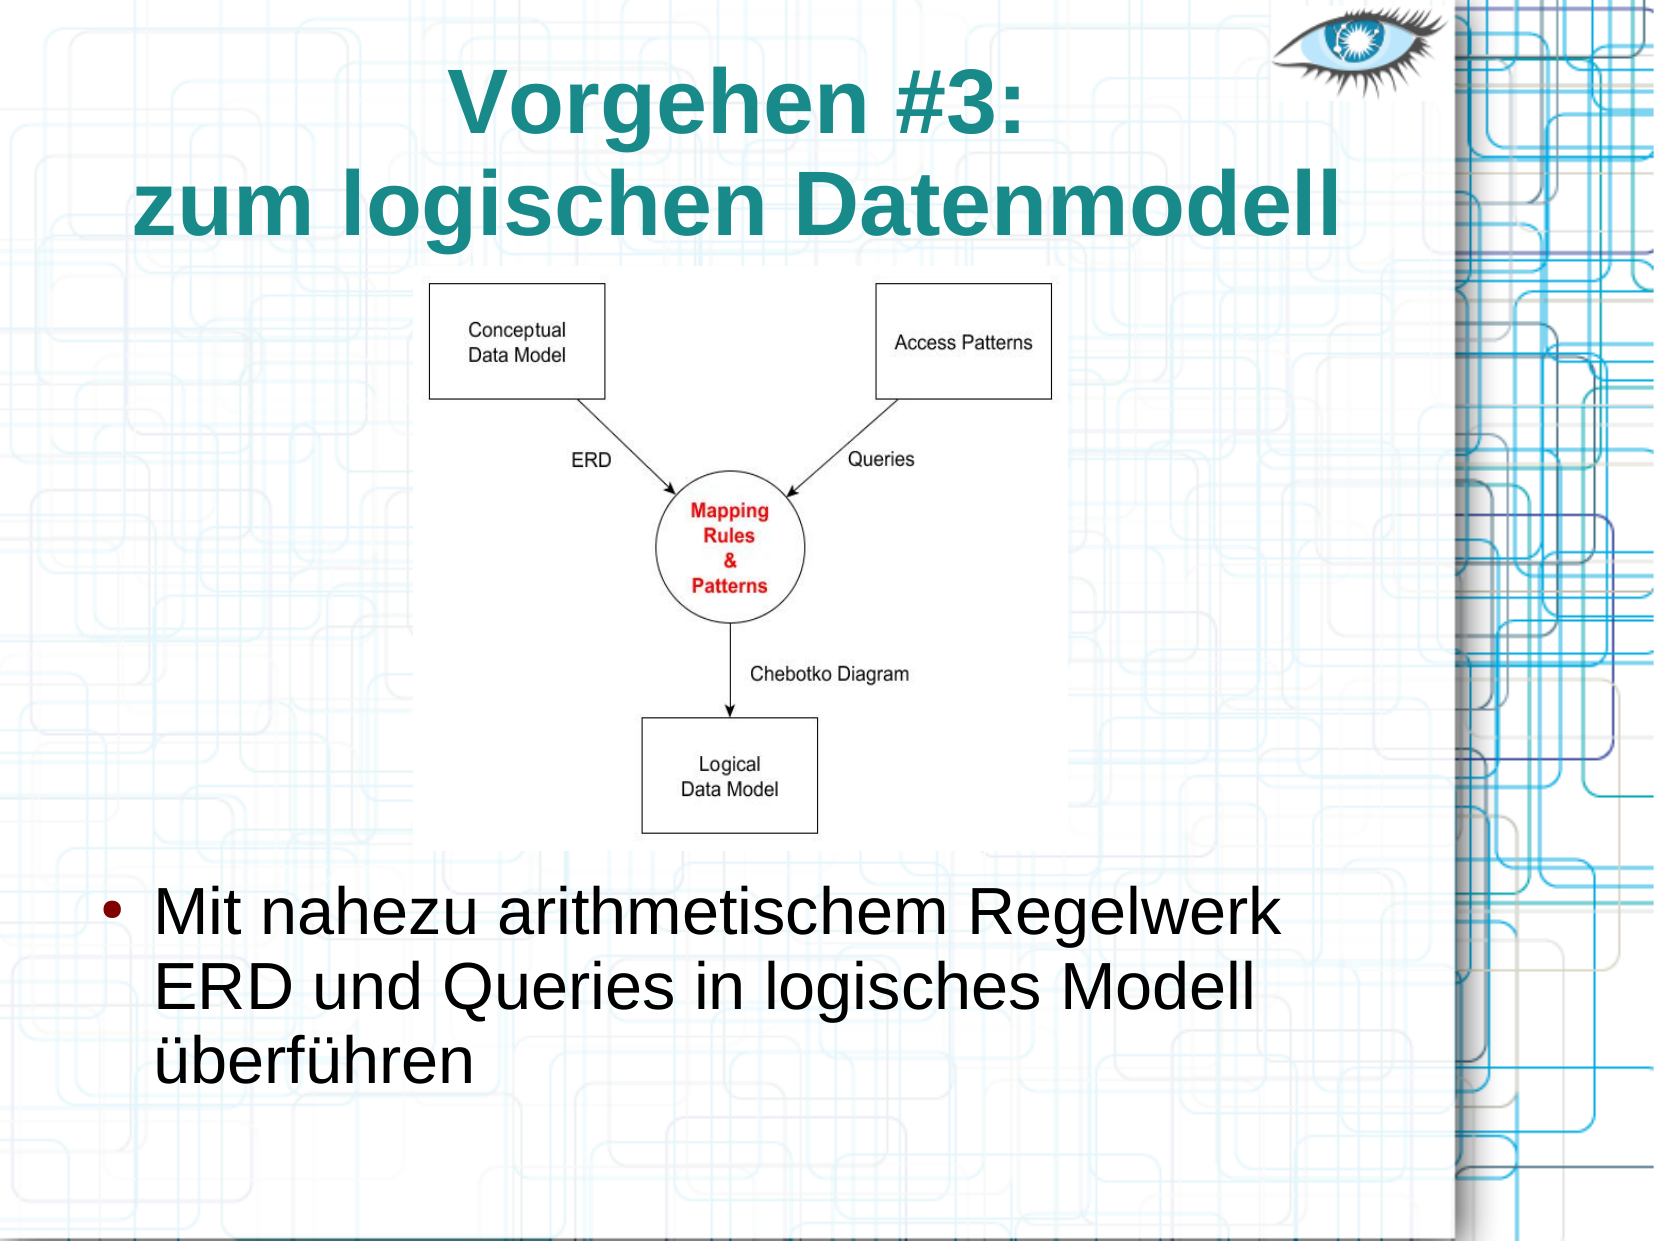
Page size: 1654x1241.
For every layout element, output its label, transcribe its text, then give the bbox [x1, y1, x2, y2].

list Mit nahezu arithmetischem Regelwerk ERD und Queries in logisches Modell überführen [82, 874, 1418, 1109]
title Vorgehen #3: zum logischen Datenmodell [59, 49, 1418, 257]
picture [0, 0, 1654, 1241]
